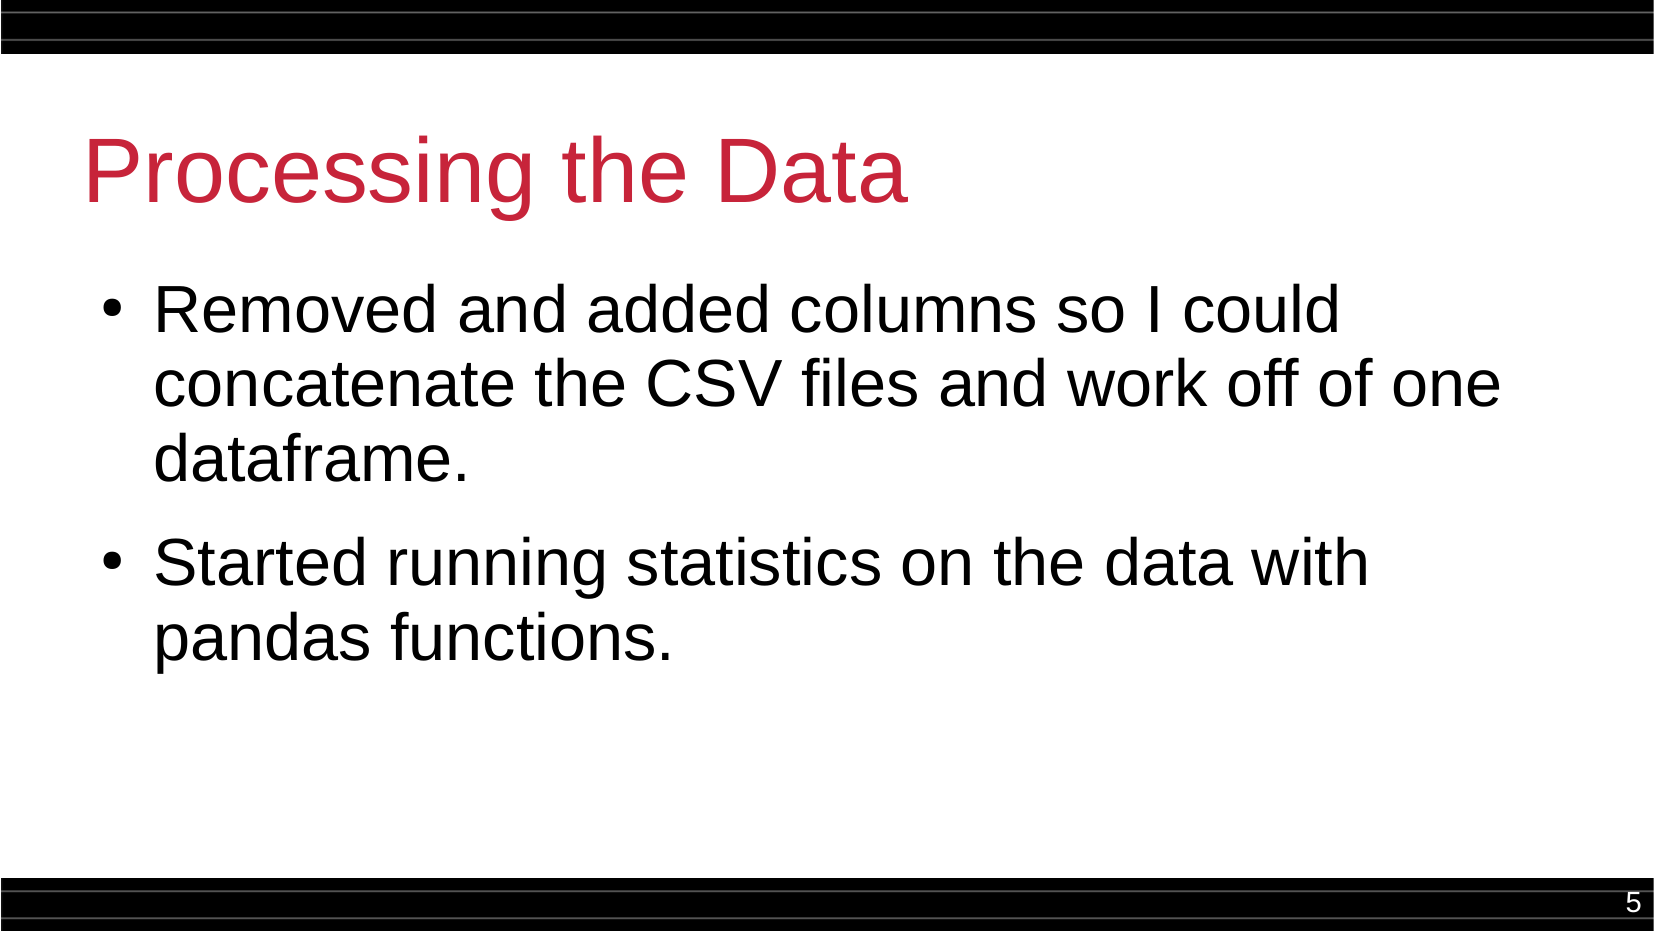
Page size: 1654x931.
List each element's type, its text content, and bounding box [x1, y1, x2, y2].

title Processing the Data [82, 92, 1571, 249]
list Removed and added columns so I could concatenate the CSV files and work off of one dataframe. Started running statistics on the data with pandas functions. [82, 271, 1571, 758]
picture [1, 0, 1654, 54]
picture [1, 878, 1654, 931]
